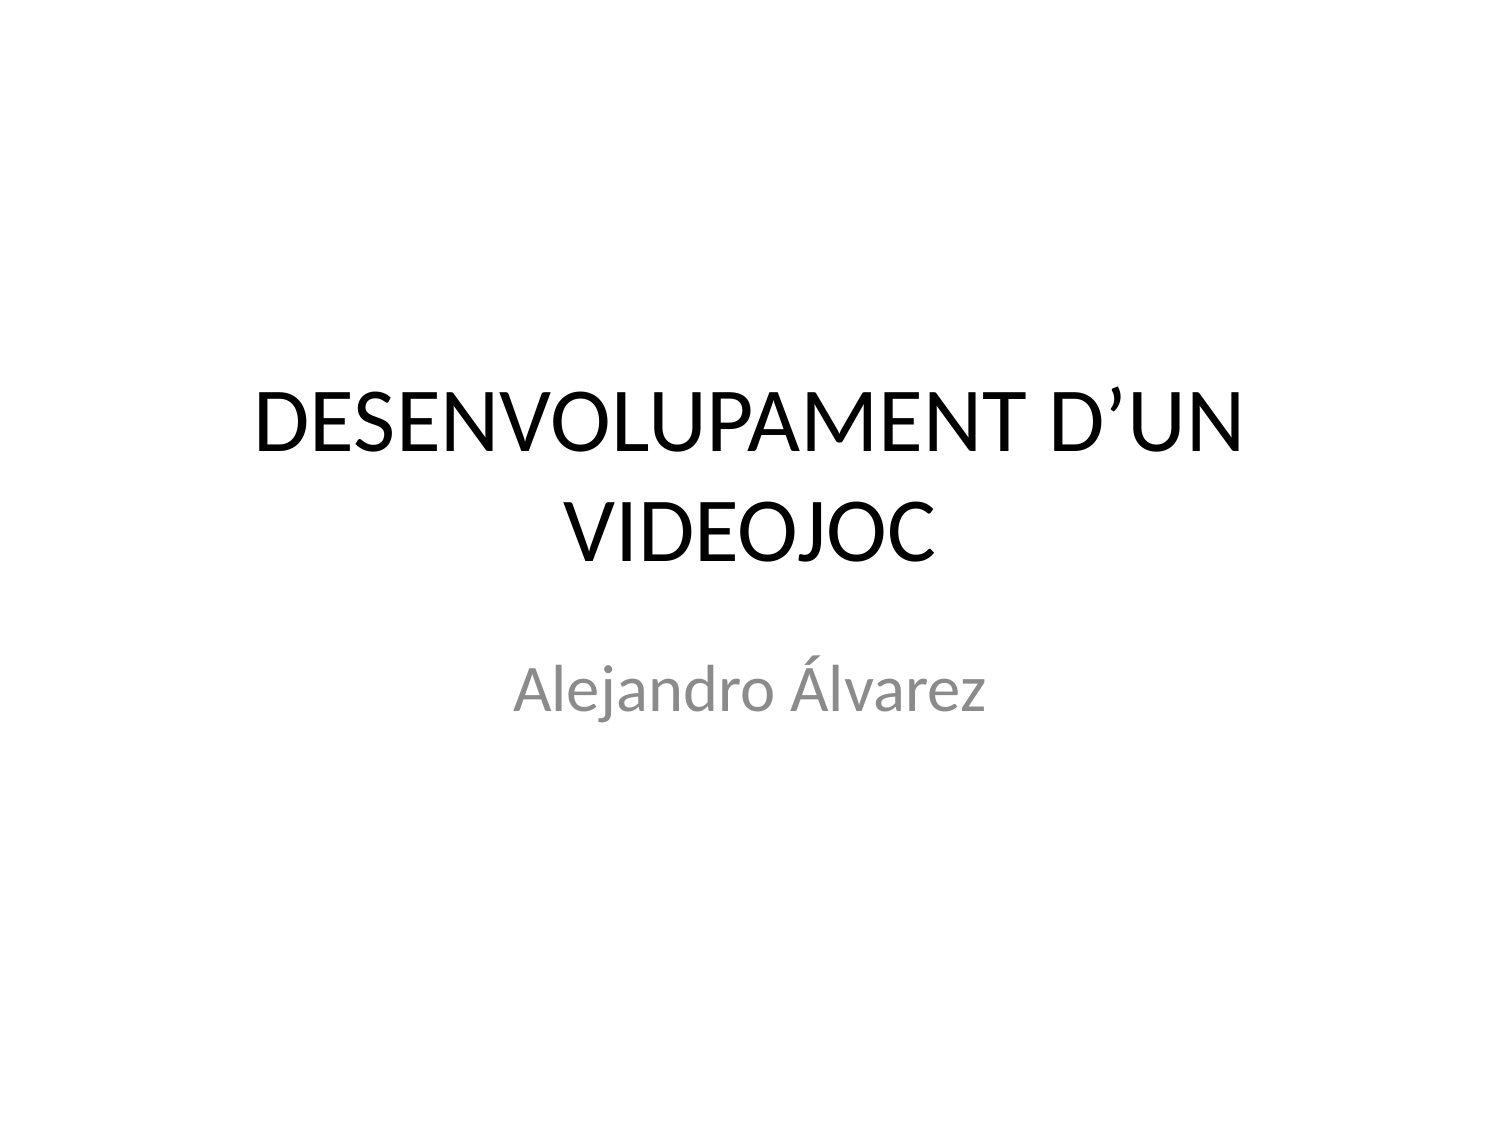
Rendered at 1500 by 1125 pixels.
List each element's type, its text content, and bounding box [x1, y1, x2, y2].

subtitle Alejandro Álvarez [225, 637, 1275, 925]
title DESENVOLUPAMENT D’UN VIDEOJOC [112, 349, 1388, 591]
